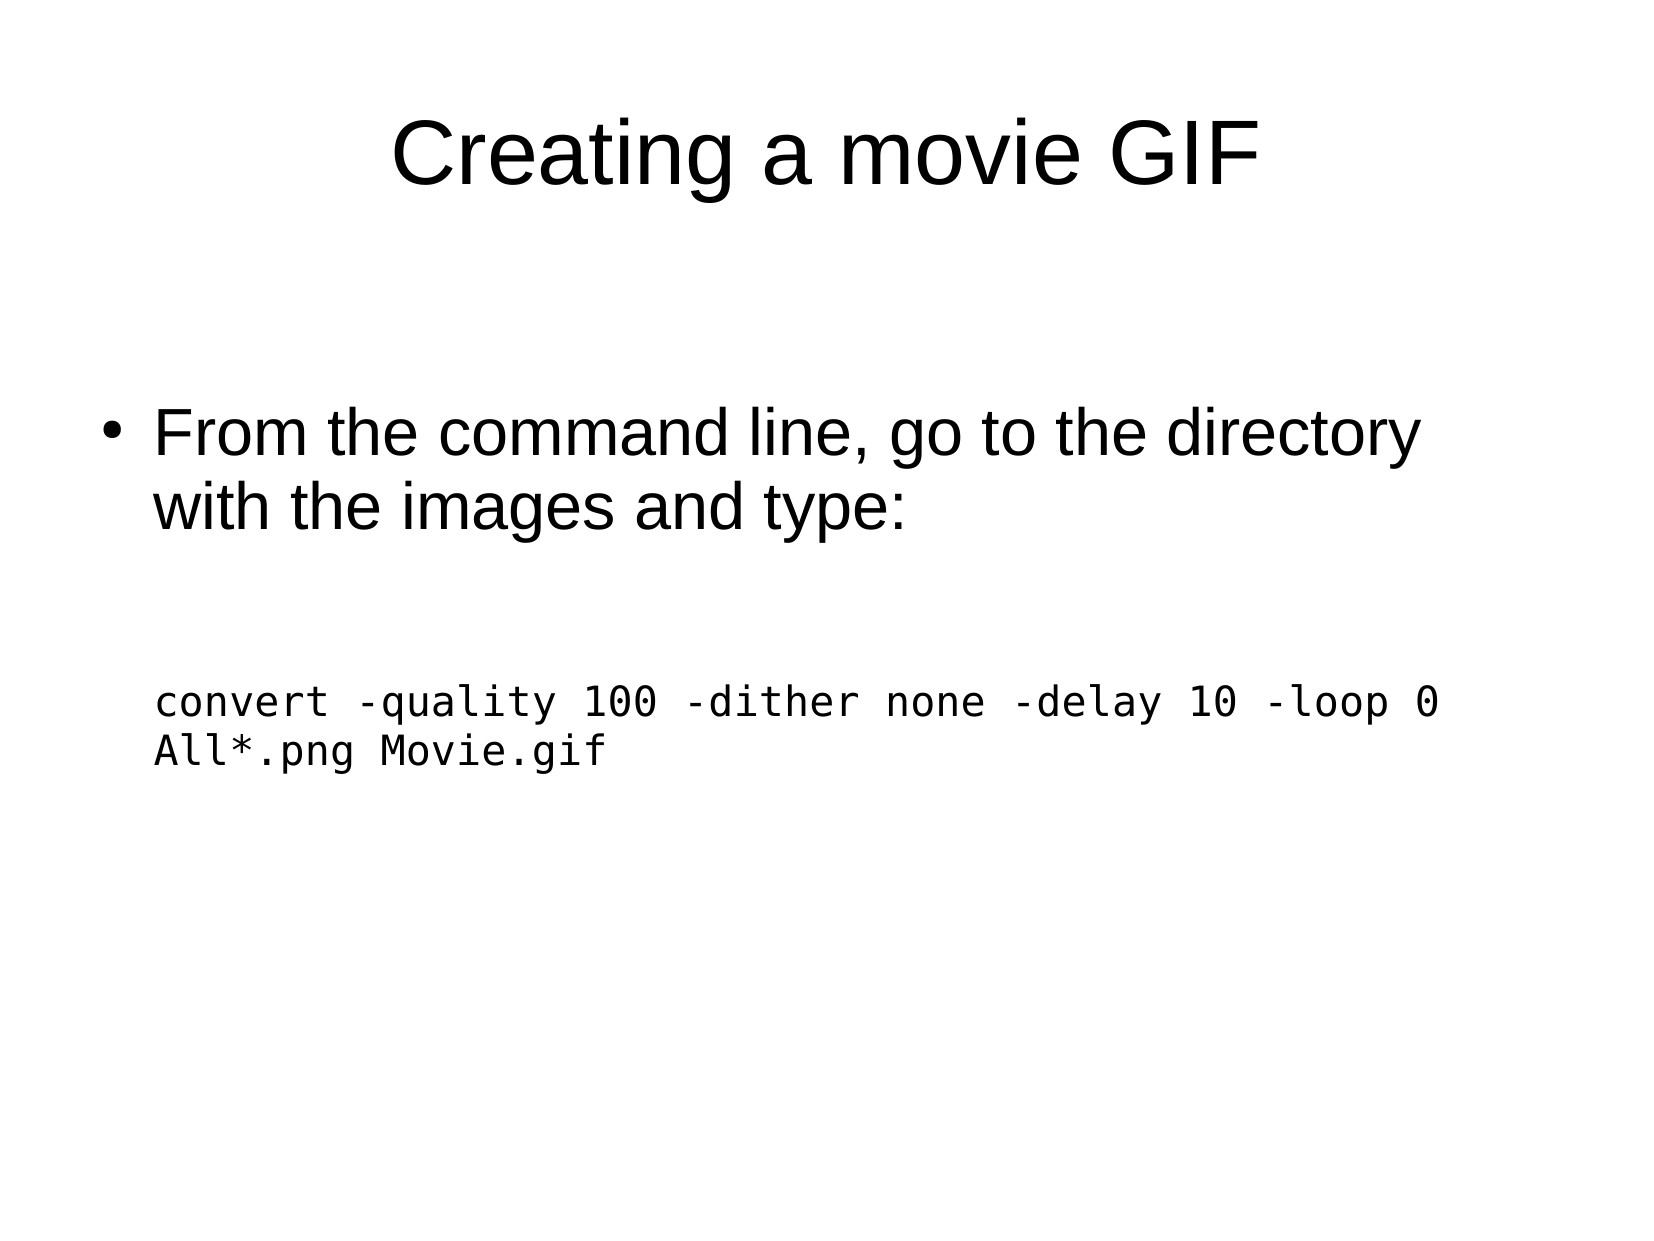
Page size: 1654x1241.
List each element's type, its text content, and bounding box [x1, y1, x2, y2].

title Creating a movie GIF [82, 49, 1571, 257]
list From the command line, go to the directory with the images and type: convert -quality 100 -dither none -delay 10 -loop 0 All*.png Movie.gif [82, 290, 1538, 1010]
